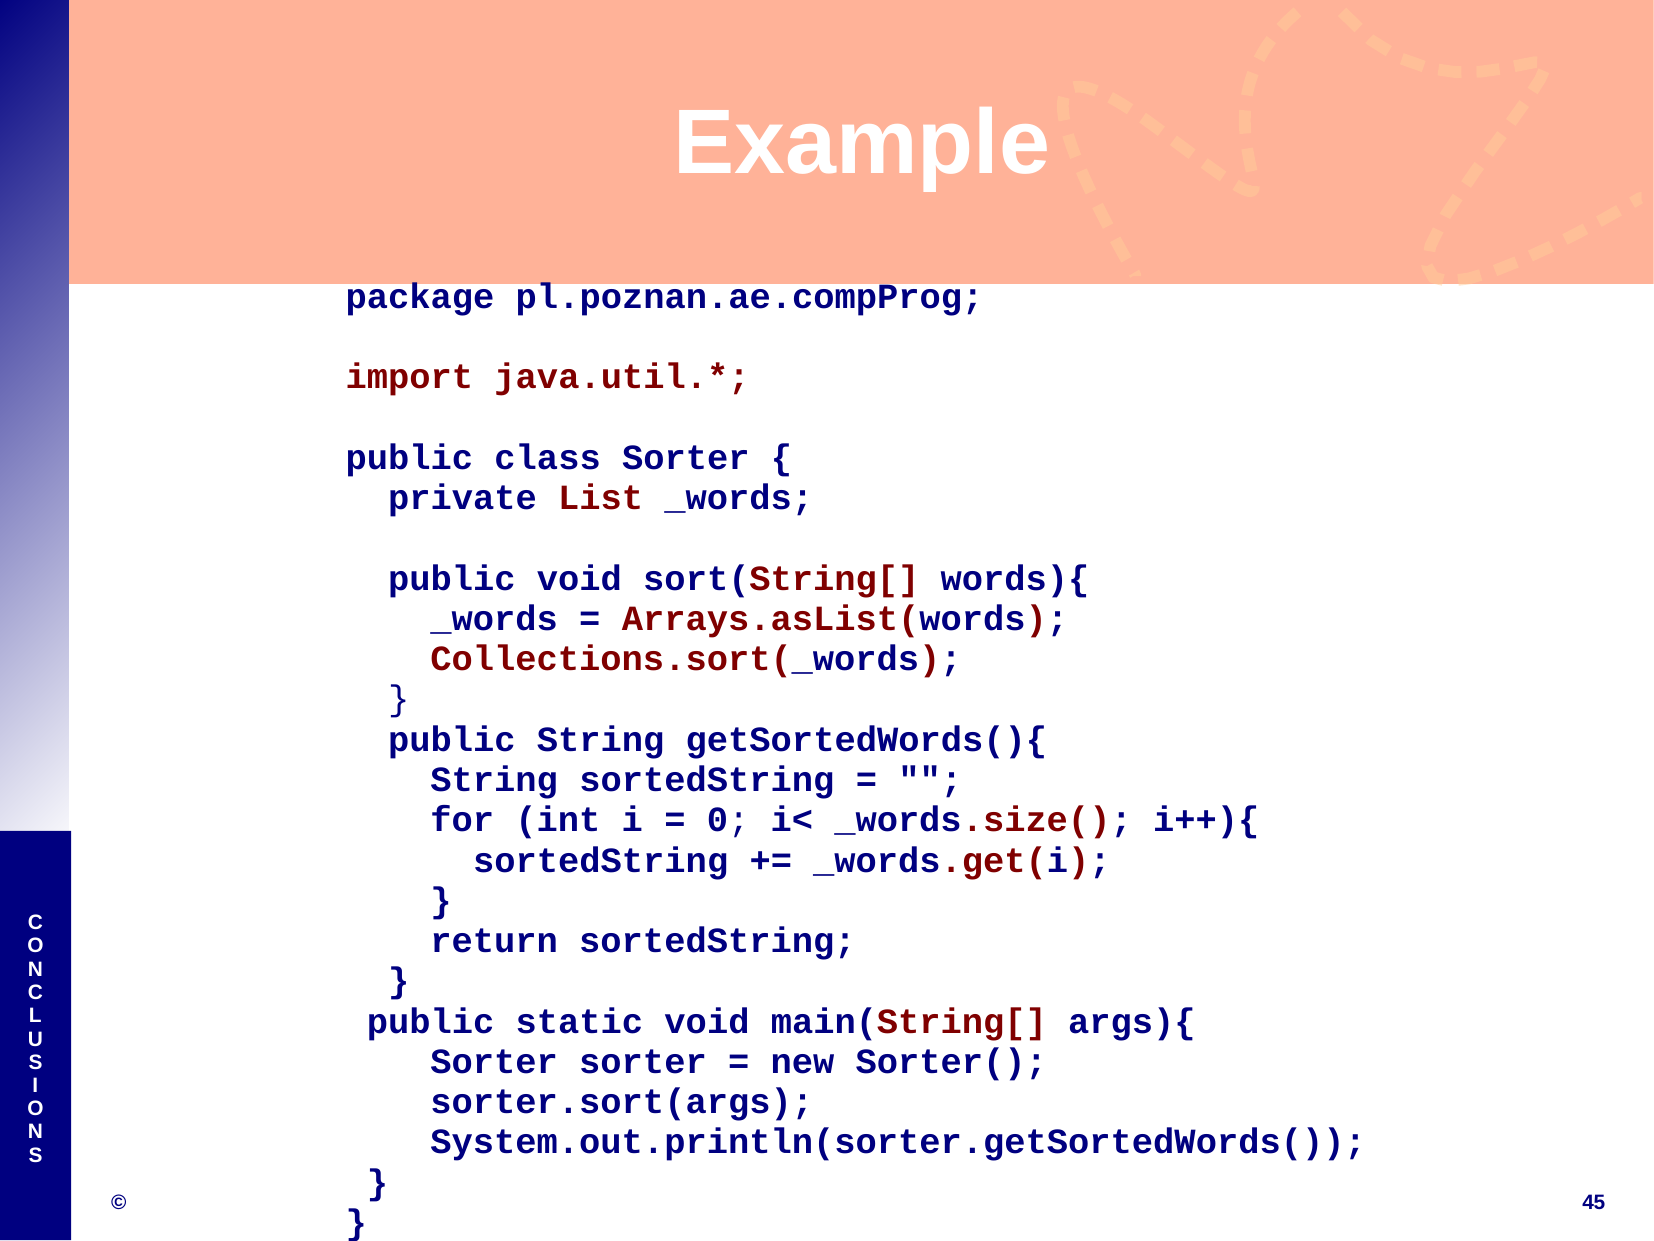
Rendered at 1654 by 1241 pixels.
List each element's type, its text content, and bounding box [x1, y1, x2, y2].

text_box C O N C L U S I O N S [0, 830, 71, 1241]
title Example [70, 37, 1654, 246]
list package pl.poznan.ae.compProg; import java.util.*; public class Sorter { private List _words; public void sort(String[] words){ _words = Arrays.asList(words); Collections.sort(_words); } public String getSortedWords(){ String sortedString = ""; for (int i = 0; i< _words.size(); i++){ sortedString += _words.get(i); } return sortedString; } public static void main(String[] args){ Sorter sorter = new Sorter(); sorter.sort(args); System.out.println(sorter.getSortedWords()); } } [345, 278, 1379, 1241]
